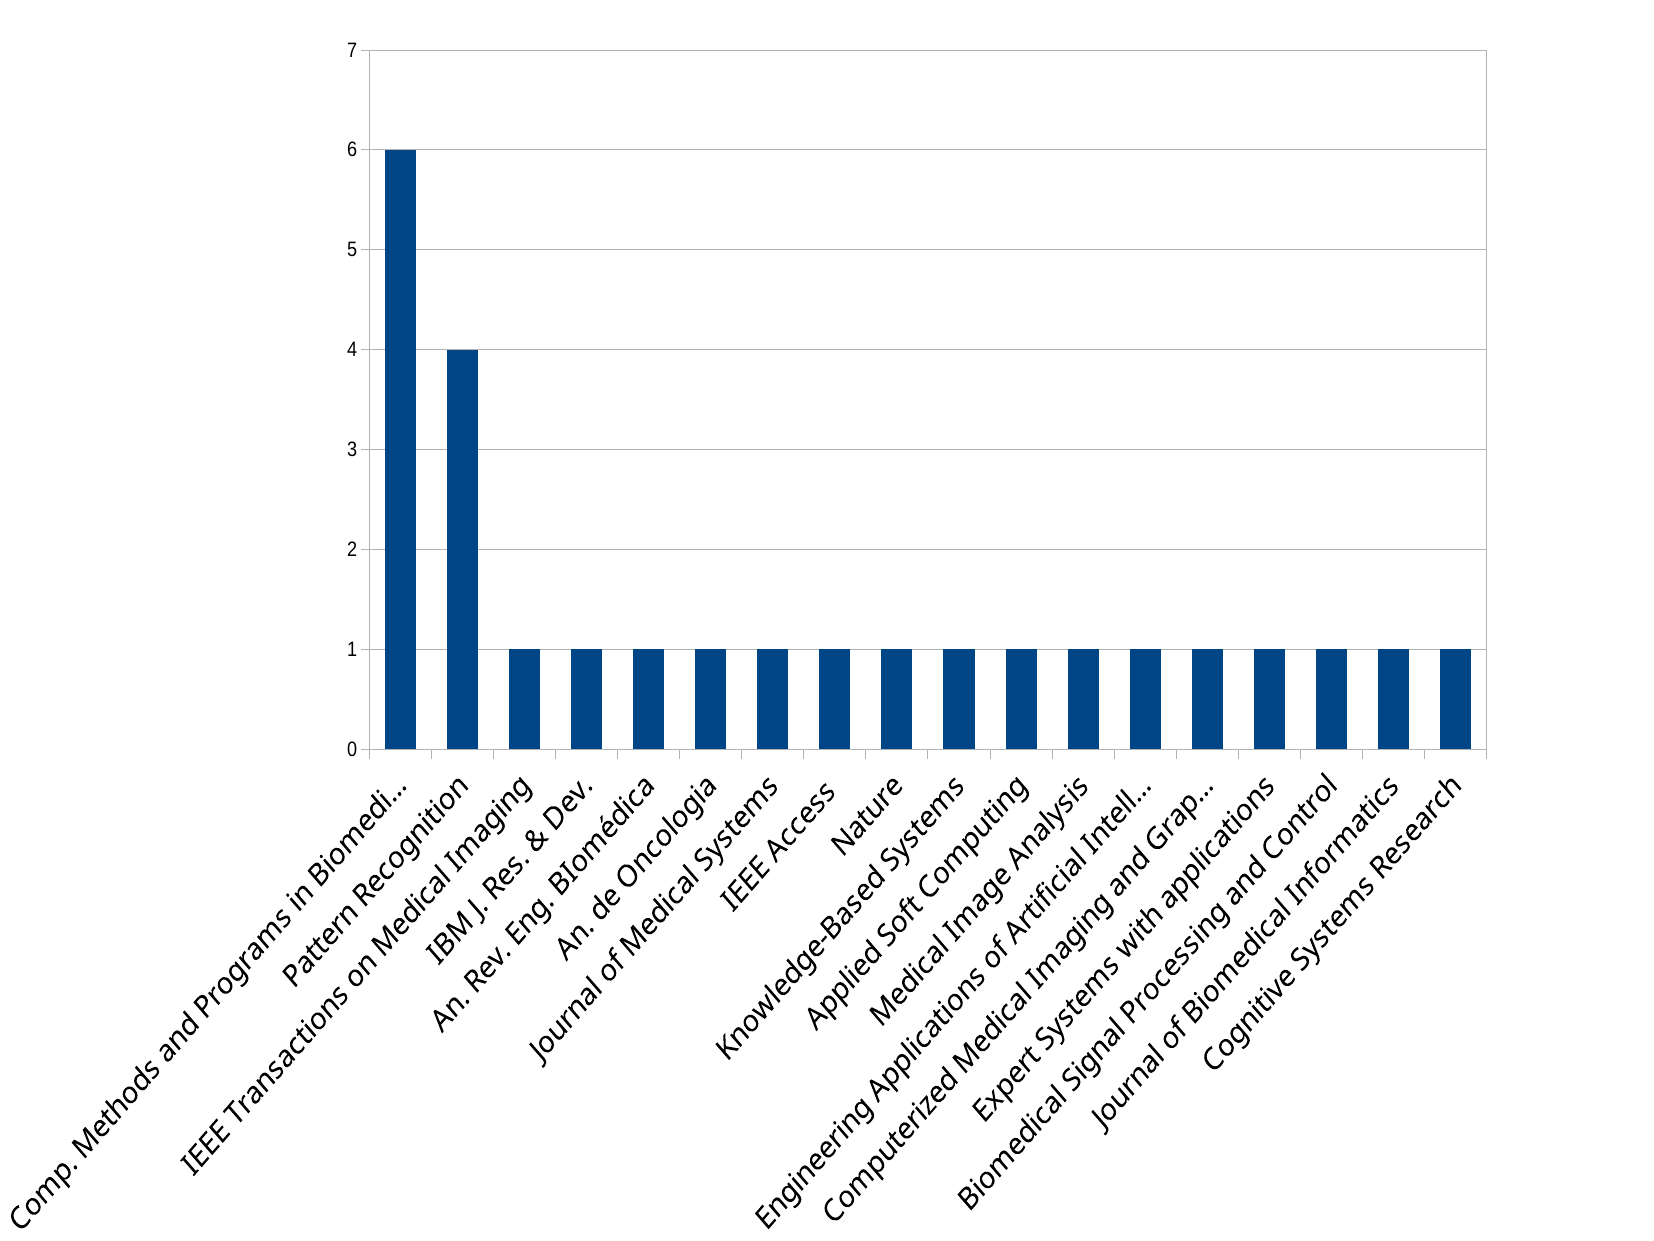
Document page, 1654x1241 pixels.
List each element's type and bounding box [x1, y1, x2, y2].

chart [0, 20, 1630, 1241]
